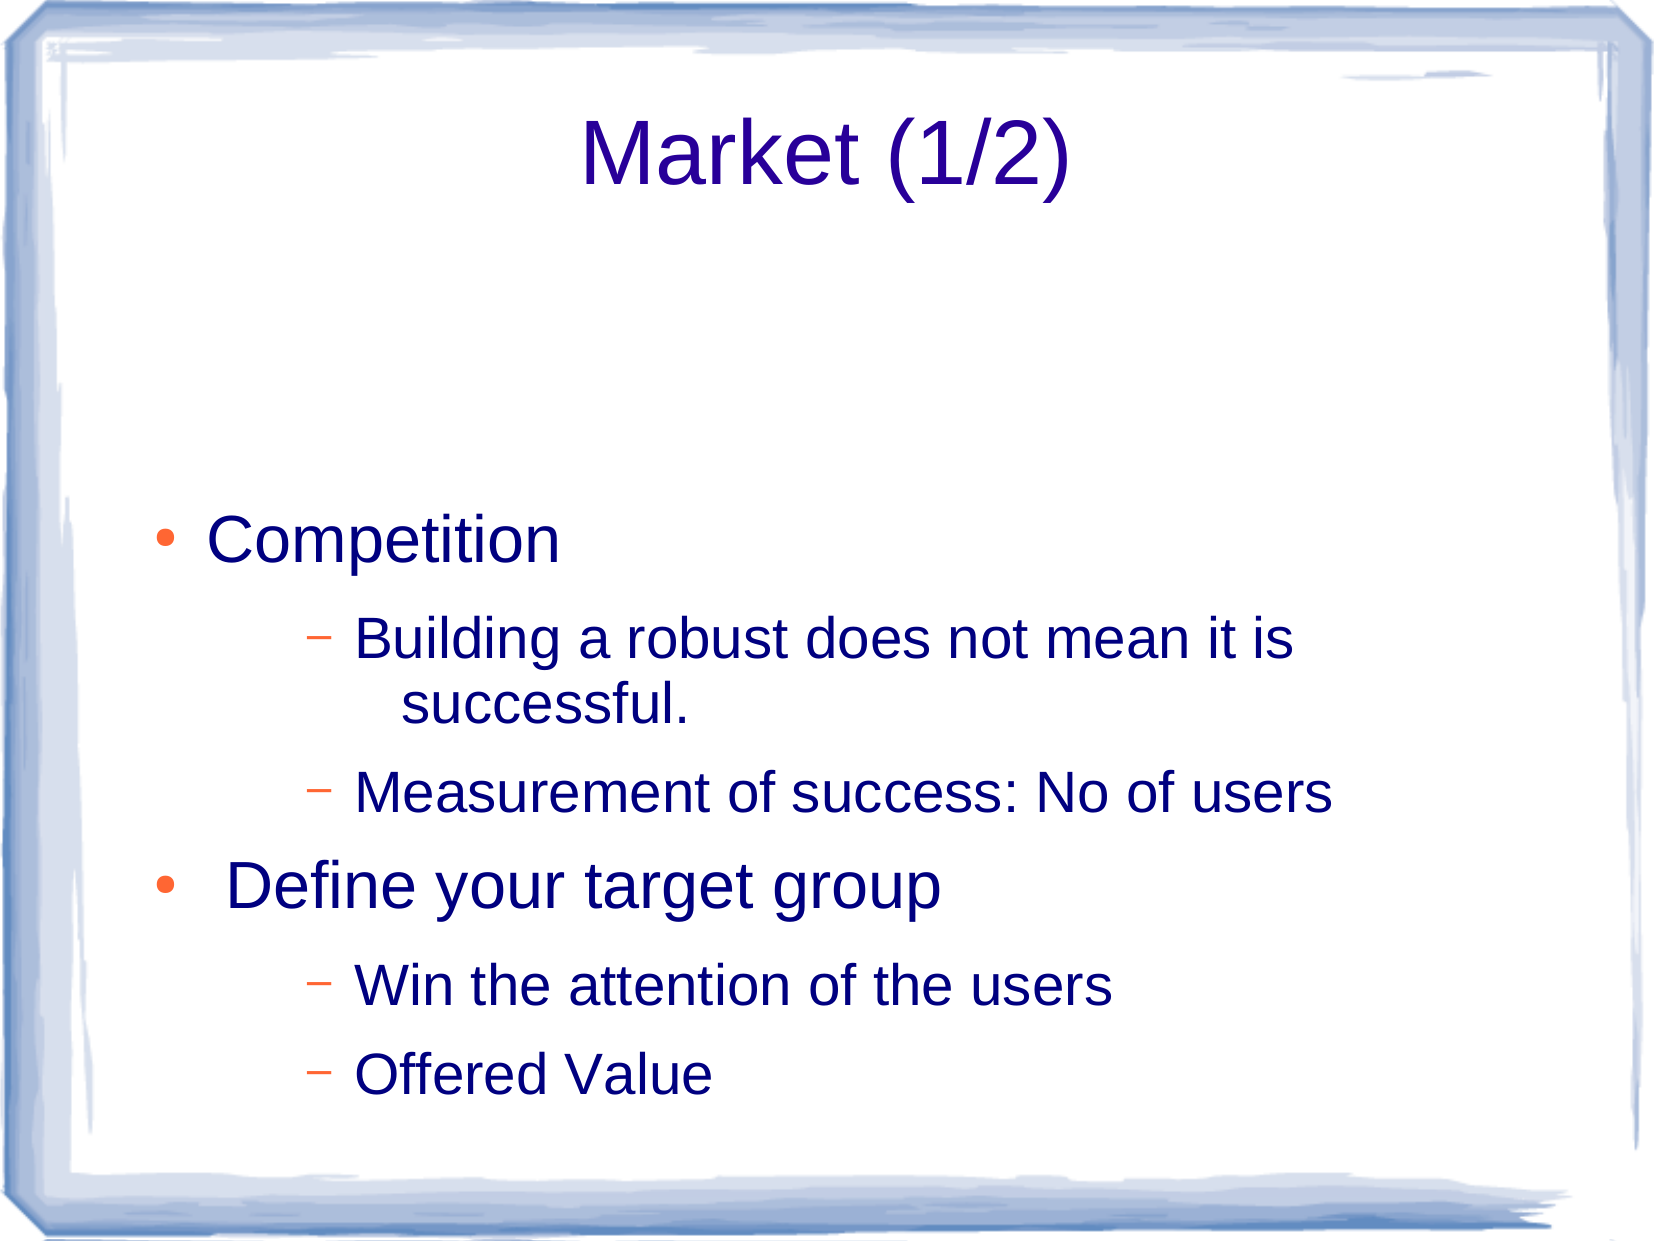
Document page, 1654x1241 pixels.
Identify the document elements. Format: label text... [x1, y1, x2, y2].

picture [0, 0, 1654, 1241]
list Competition Building a robust does not mean it is successful. Measurement of success: No of users Define your target group Win the attention of the users Offered Value [118, 501, 1571, 1123]
title Market (1/2) [82, 49, 1571, 257]
